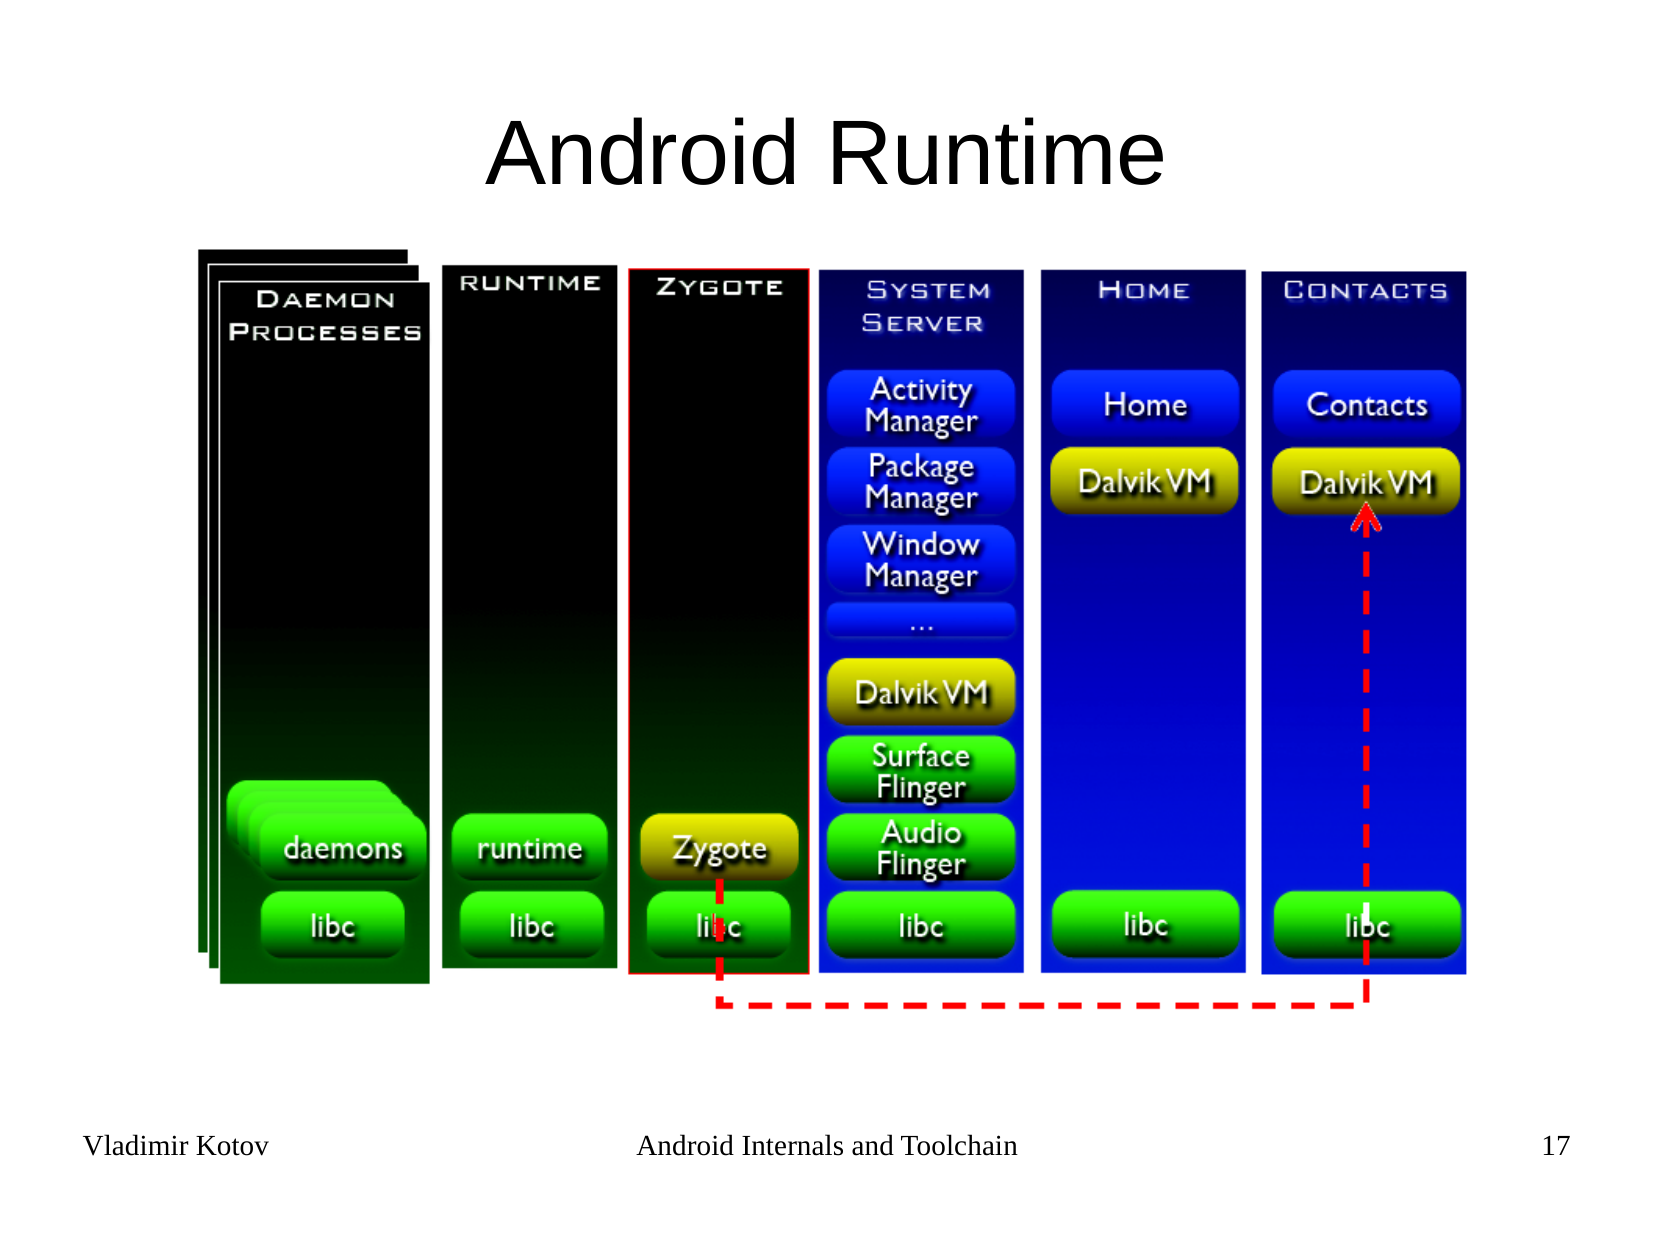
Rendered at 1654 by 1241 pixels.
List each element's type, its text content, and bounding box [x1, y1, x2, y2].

title Android Runtime [82, 49, 1571, 257]
picture [186, 231, 1476, 1017]
